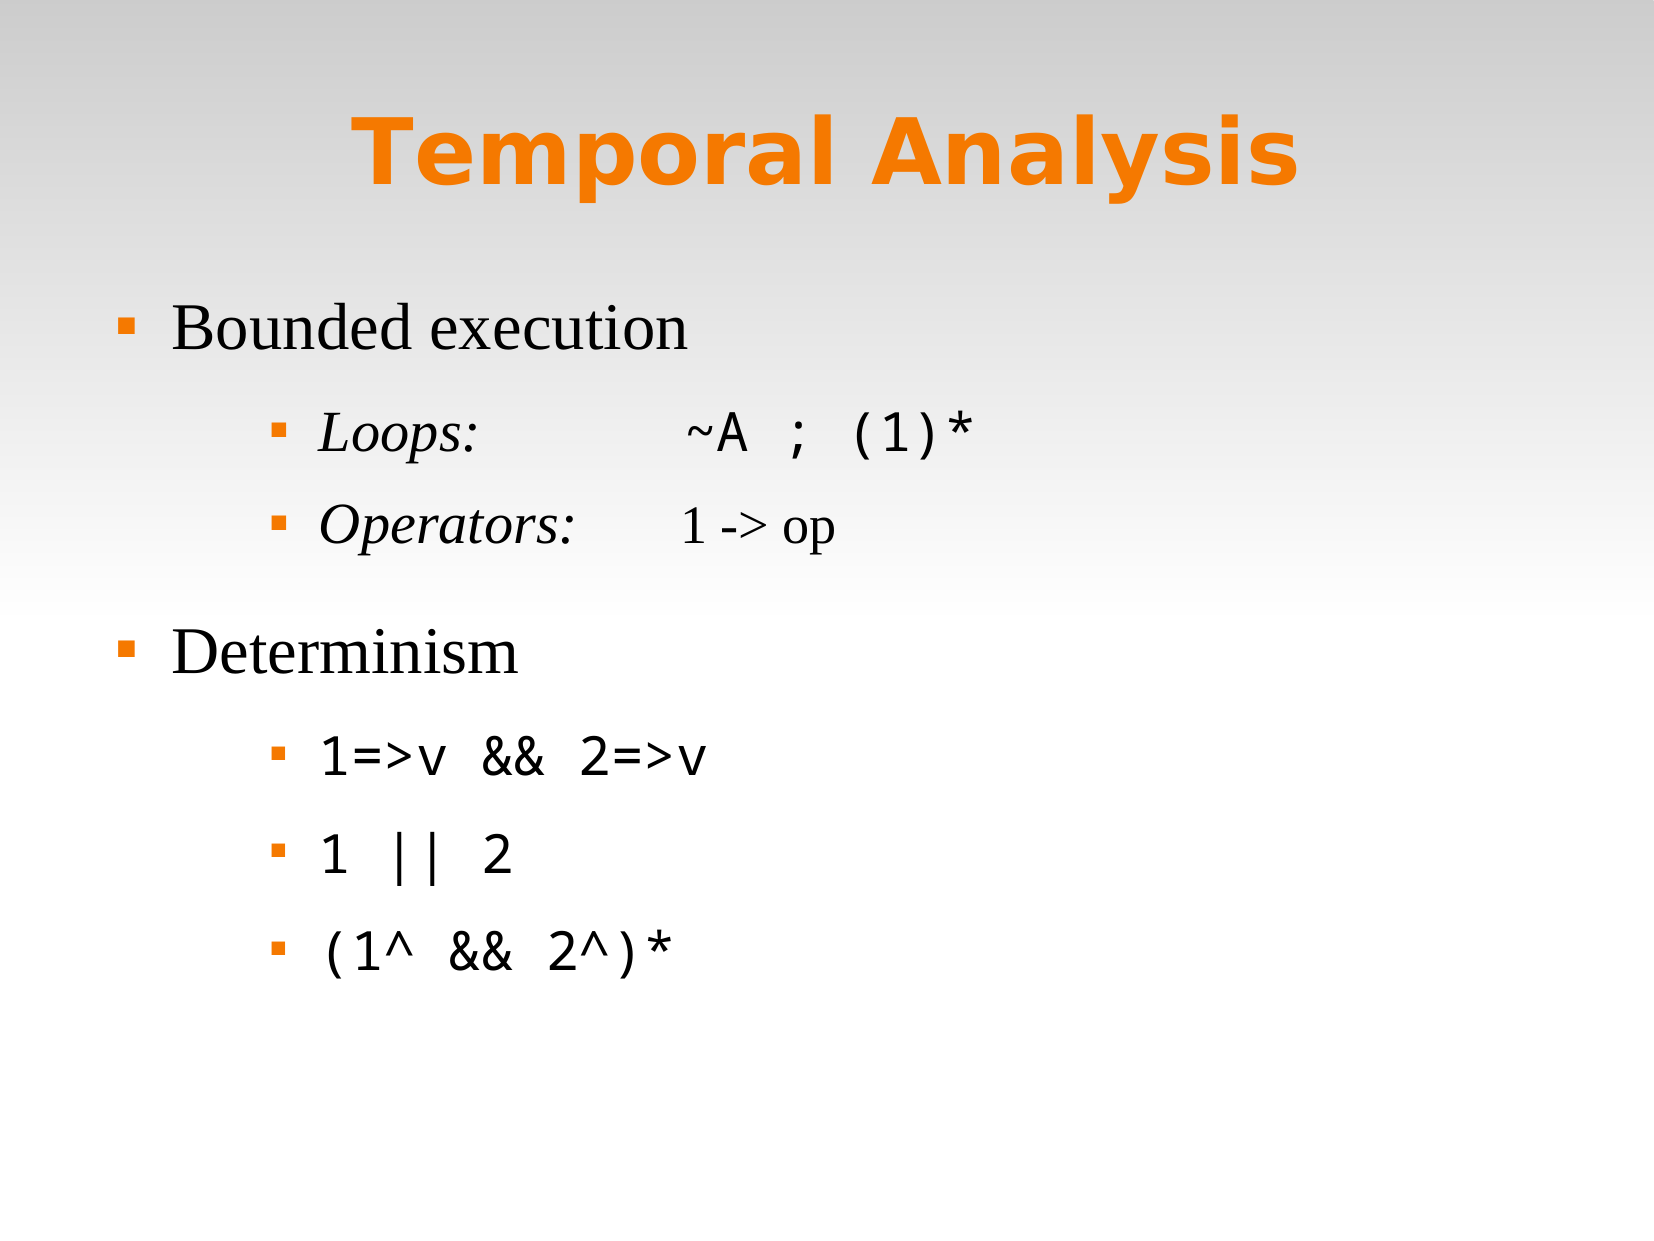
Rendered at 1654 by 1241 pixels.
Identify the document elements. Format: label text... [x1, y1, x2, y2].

list Bounded execution Loops: ~A ; (1)* Operators: 1 -> op Determinism 1=>v && 2=>v 1 || 2 (1^ && 2^)* [82, 290, 1571, 1094]
title Temporal Analysis [82, 49, 1571, 257]
